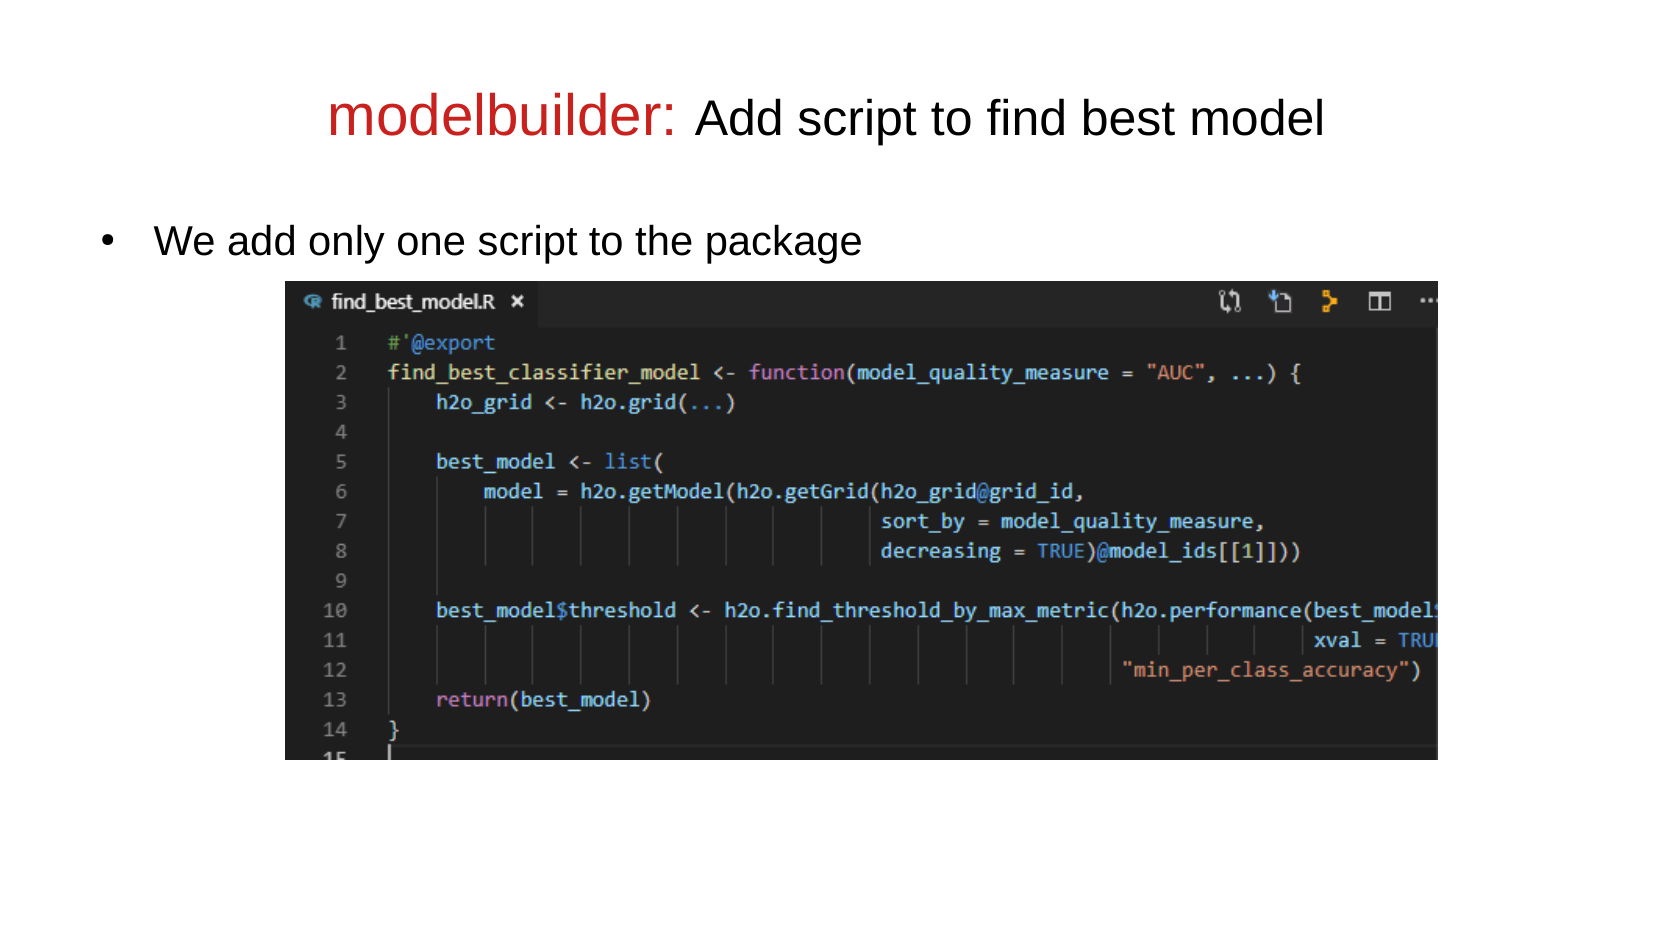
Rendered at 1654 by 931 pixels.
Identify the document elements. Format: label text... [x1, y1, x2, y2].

picture [285, 281, 1438, 760]
title modelbuilder: Add script to find best model [82, 37, 1571, 193]
list We add only one script to the package [82, 217, 1571, 758]
